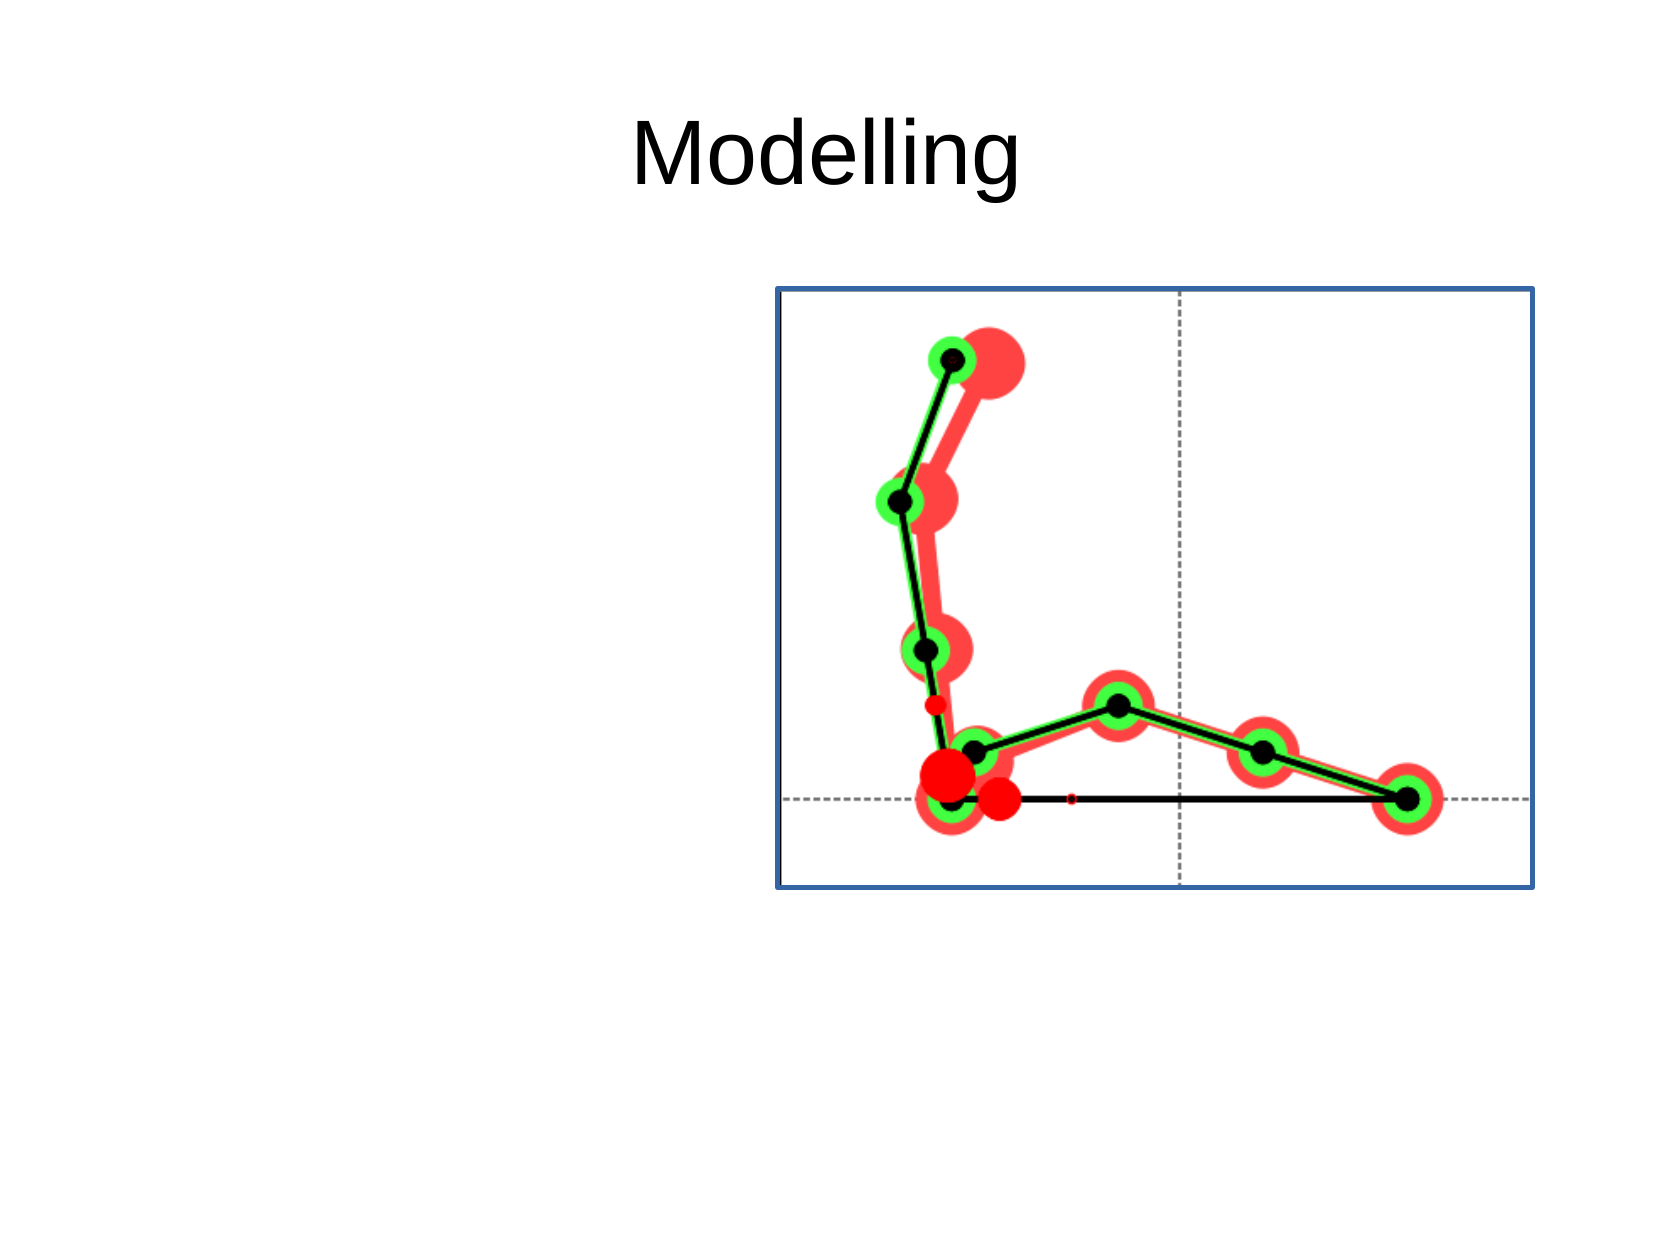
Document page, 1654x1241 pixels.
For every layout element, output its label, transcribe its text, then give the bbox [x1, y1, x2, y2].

picture [780, 291, 1531, 886]
title Modelling [82, 49, 1571, 257]
